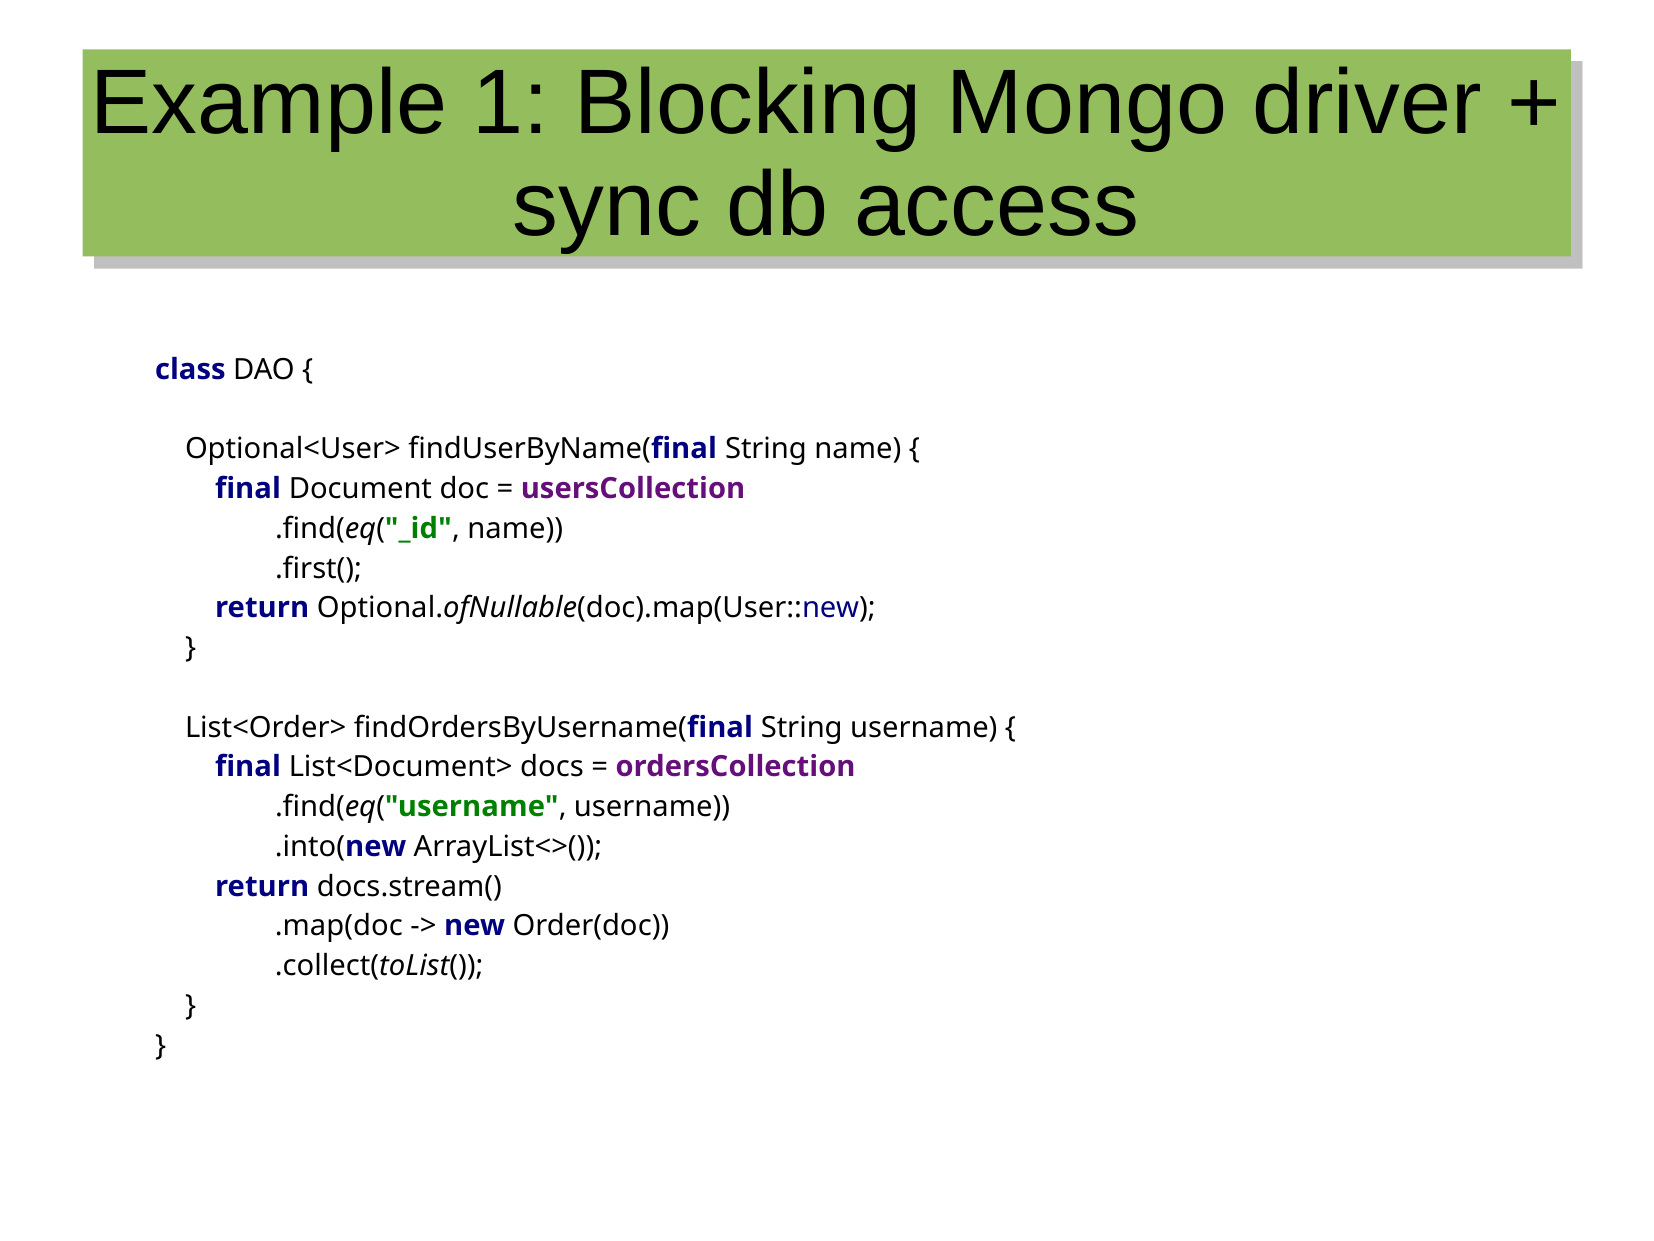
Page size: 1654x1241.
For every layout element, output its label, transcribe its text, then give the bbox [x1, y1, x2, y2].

list [91, 303, 1580, 1024]
title Example 1: Blocking Mongo driver + sync db access [82, 49, 1571, 257]
text_box class DAO { Optional<User> findUserByName(final String name) { final Document doc = usersCollection .find(eq("_id", name)) .first(); return Optional.ofNullable(doc).map(User::new); } List<Order> findOrdersByUsername(final String username) { final List<Document> docs = ordersCollection .find(eq("username", username)) .into(new ArrayList<>()); return docs.stream() .map(doc -> new Order(doc)) .collect(toList()); } } [140, 340, 1521, 1036]
